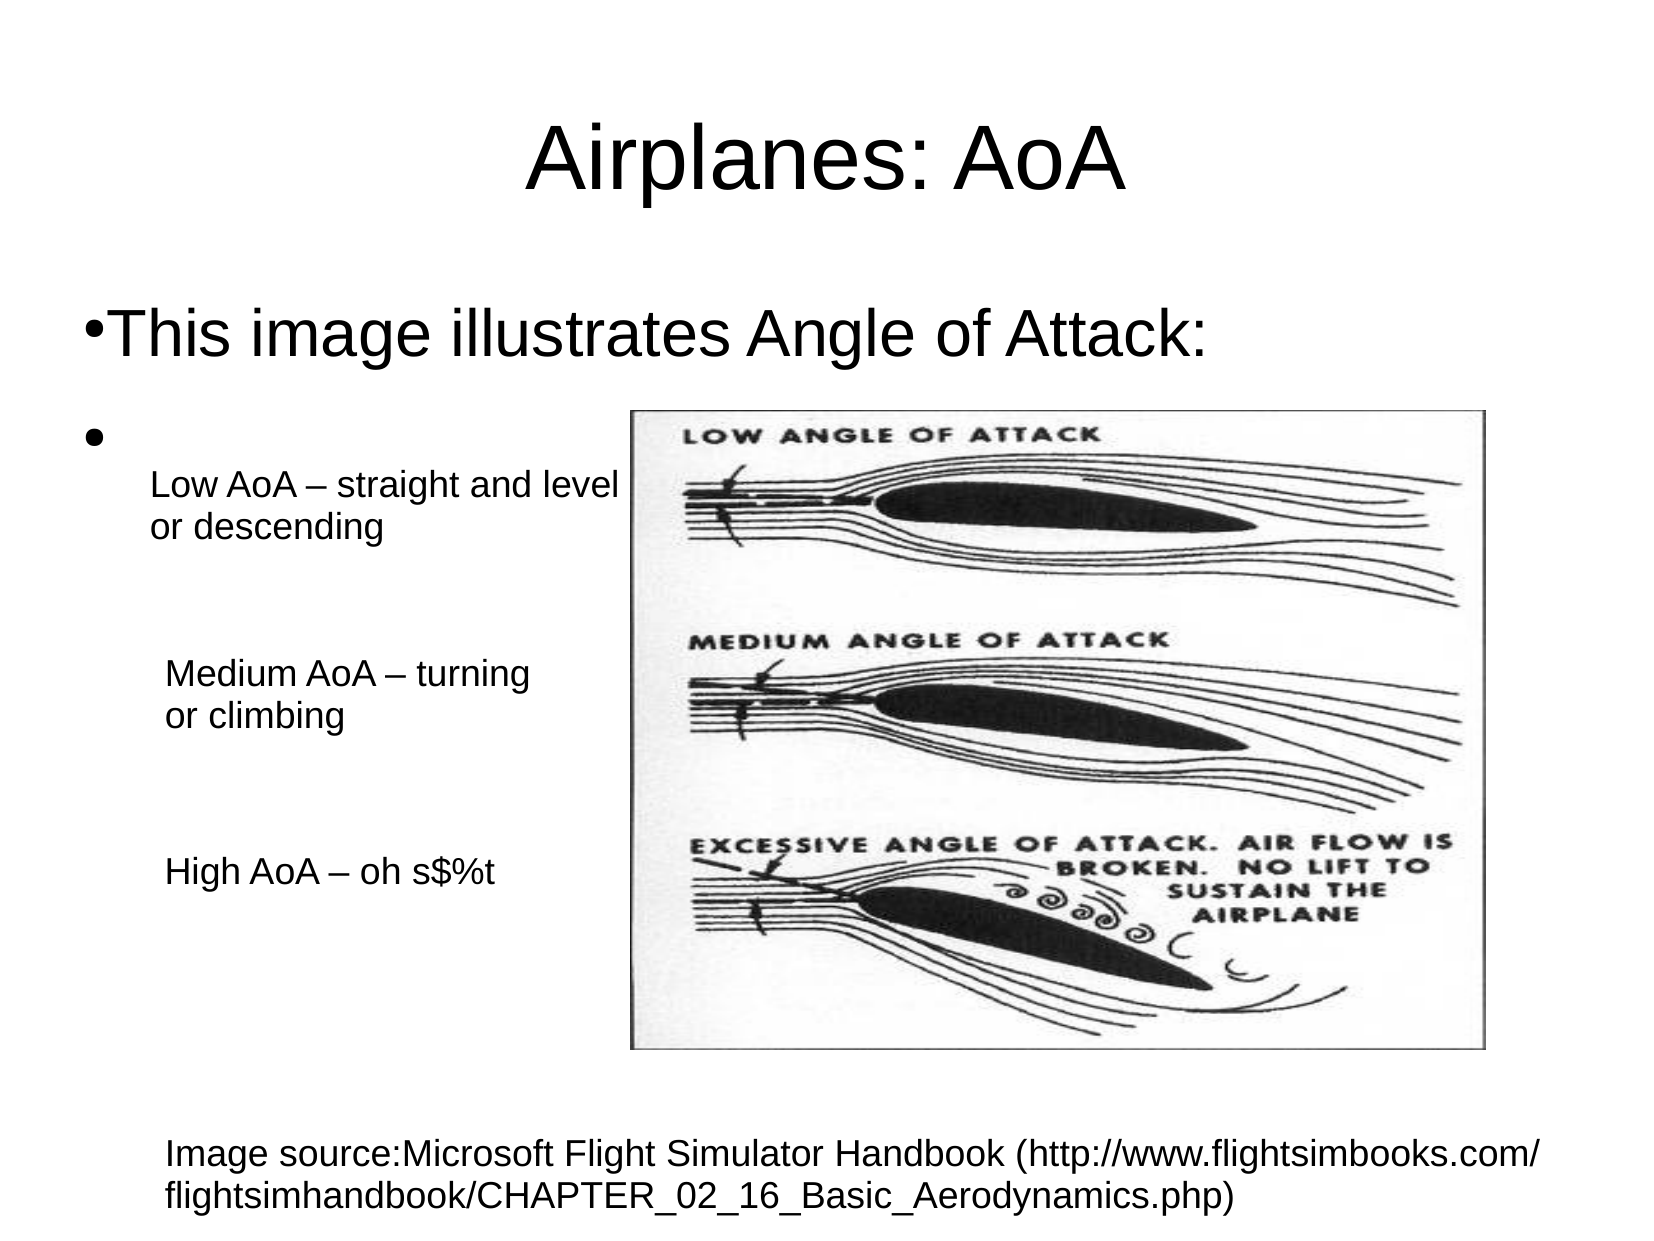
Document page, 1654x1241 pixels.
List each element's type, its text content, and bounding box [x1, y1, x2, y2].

text_box High AoA – oh s$%t [149, 843, 511, 901]
text_box Low AoA – straight and level or descending [135, 456, 635, 556]
text_box Medium AoA – turning or climbing [150, 645, 546, 744]
picture [630, 411, 1486, 1051]
text_box Image source:Microsoft Flight Simulator Handbook (http://www.flightsimbooks.com/ flightsimhandbook/CHAPTER_02_16_Basic_Aerodynamics.php) [150, 1125, 1556, 1224]
list This image illustrates Angle of Attack: [82, 290, 1571, 1010]
title Airplanes: AoA [82, 49, 1571, 257]
